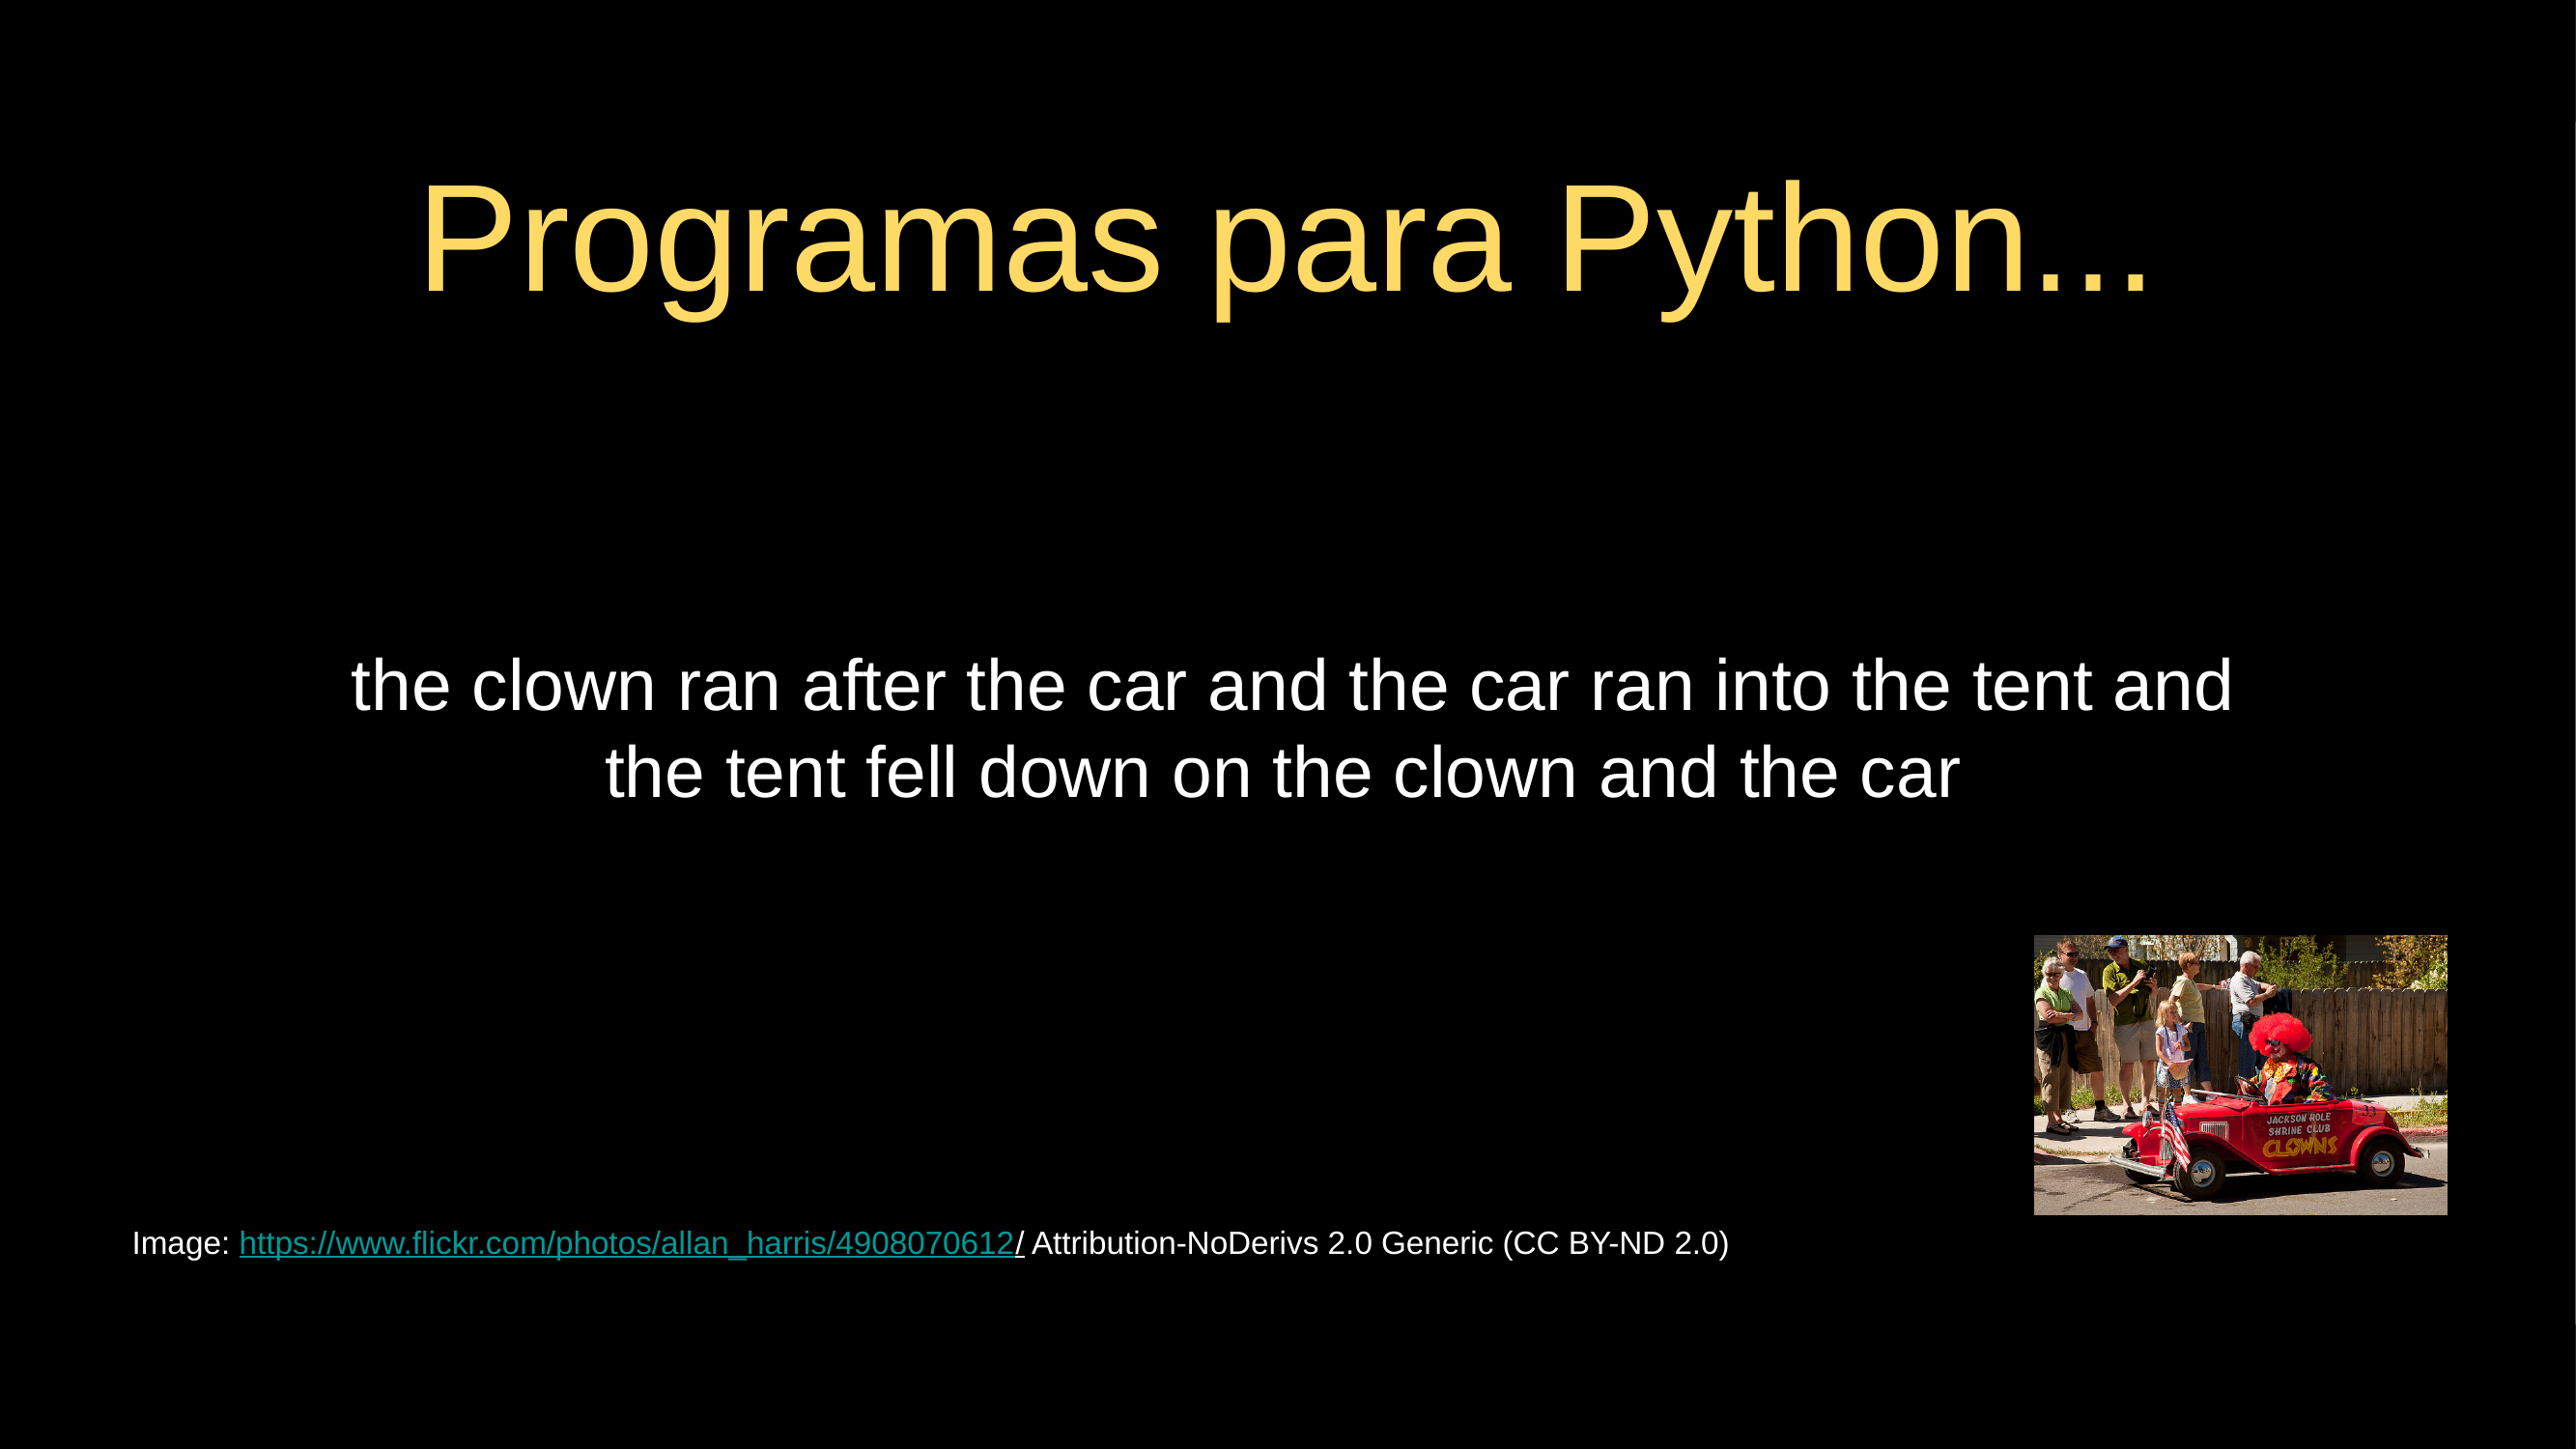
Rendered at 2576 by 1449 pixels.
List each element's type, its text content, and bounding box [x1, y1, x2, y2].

text_box the clown ran after the car and the car ran into the tent and the tent fell down on the clown and the car [309, 634, 2278, 815]
title Programas para Python... [128, 122, 2448, 338]
picture [2034, 935, 2448, 1215]
text_box Image: https://www.flickr.com/photos/allan_harris/4908070612/ Attribution-NoDerivs 2.0 Generic (CC BY-ND 2.0) [117, 1214, 1745, 1268]
